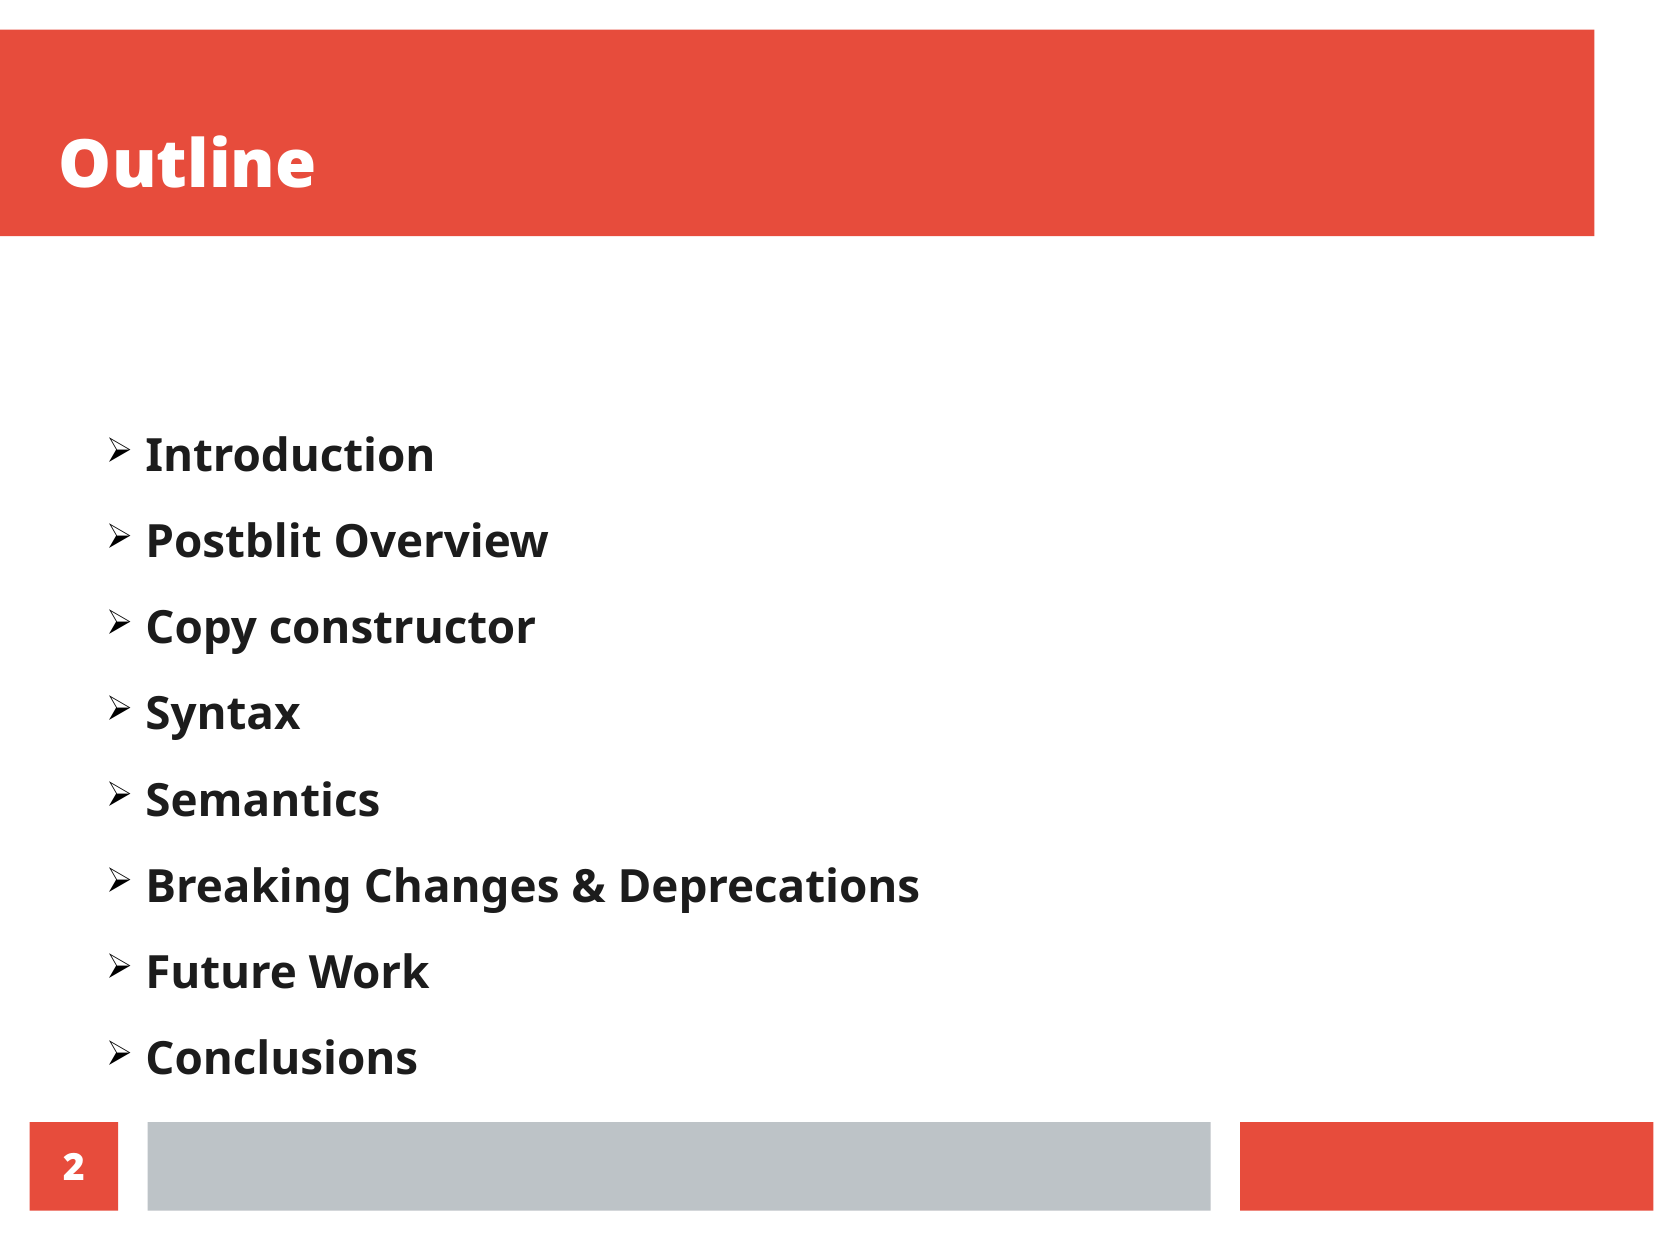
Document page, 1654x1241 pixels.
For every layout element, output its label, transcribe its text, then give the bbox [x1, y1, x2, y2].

title Outline [59, 59, 1595, 207]
list Introduction Postblit Overview Copy constructor Syntax Semantics Breaking Changes & Deprecations Future Work Conclusions [59, 324, 1565, 1093]
